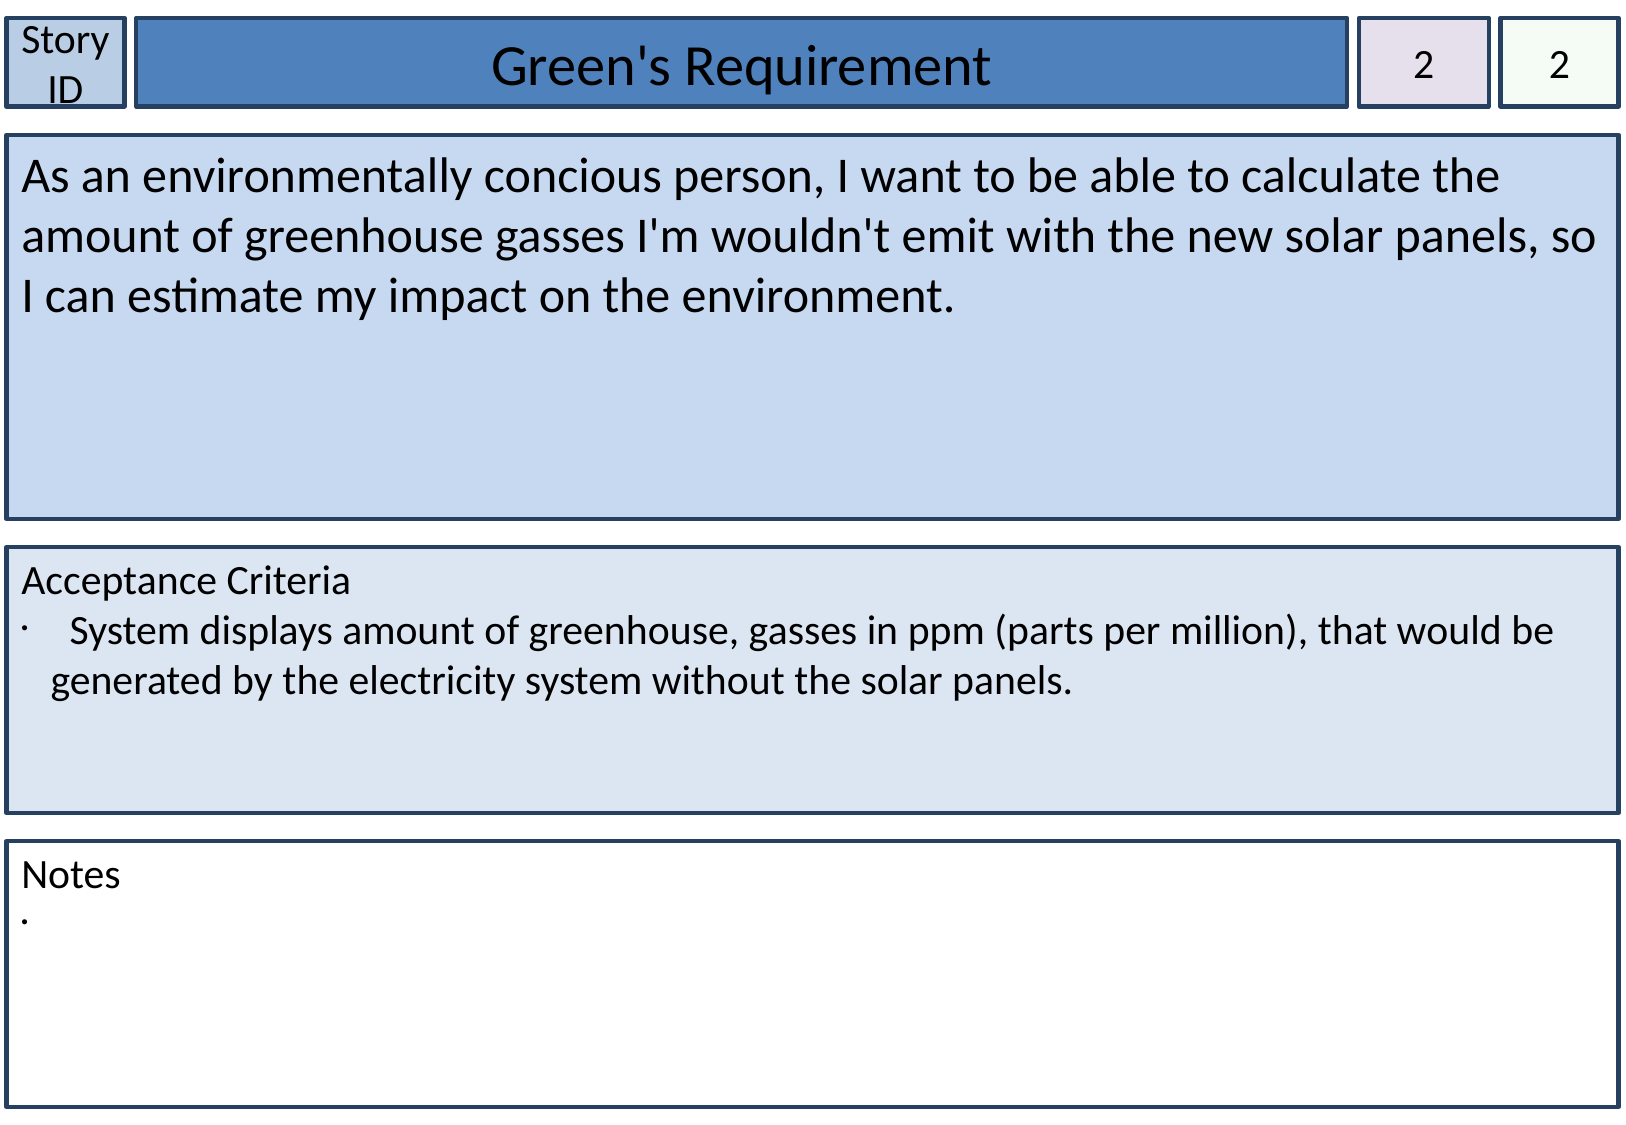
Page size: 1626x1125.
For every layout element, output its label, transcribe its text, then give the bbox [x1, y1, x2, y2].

text_box Story ID [6, 17, 125, 107]
text_box Green's Requirement [136, 17, 1347, 107]
text_box Acceptance Criteria System displays amount of greenhouse, gasses in ppm (parts per million), that would be generated by the electricity system without the solar panels. [6, 547, 1619, 813]
text_box 2 [1358, 17, 1489, 107]
text_box 2 [1500, 17, 1619, 107]
text_box Notes [6, 841, 1619, 1107]
text_box As an environmentally concious person, I want to be able to calculate the amount of greenhouse gasses I'm wouldn't emit with the new solar panels, so I can estimate my impact on the environment. [6, 134, 1619, 519]
